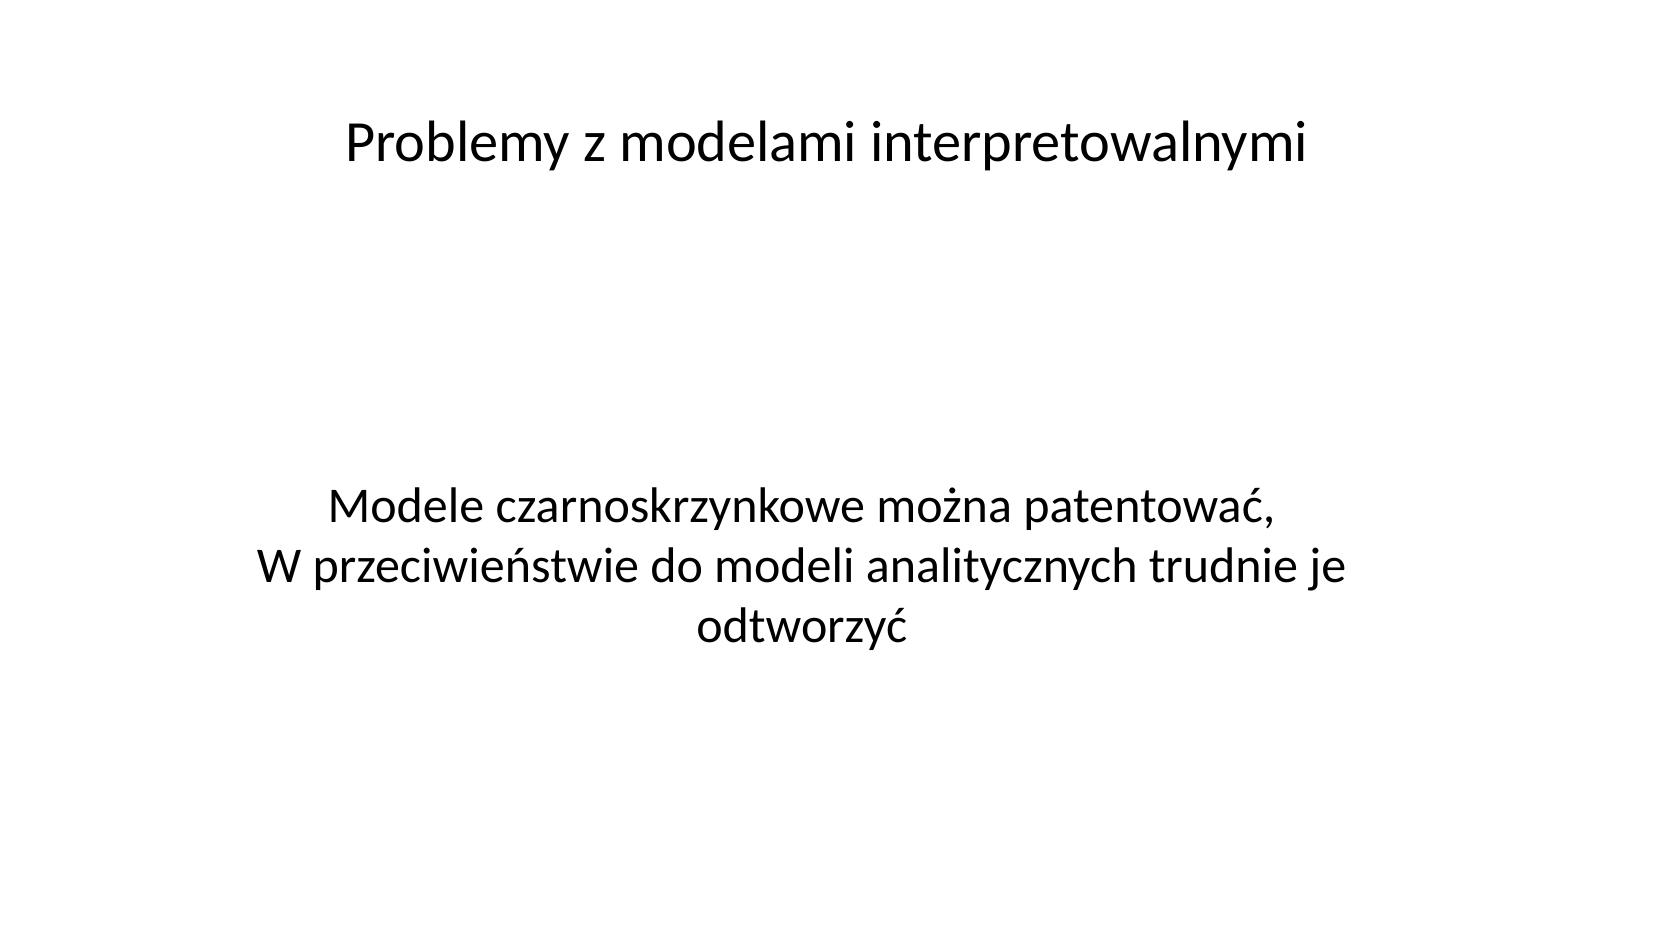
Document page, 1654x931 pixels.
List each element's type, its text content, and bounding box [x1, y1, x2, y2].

text_box Problemy z modelami interpretowalnymi [311, 95, 1343, 353]
text_box Modele czarnoskrzynkowe można patentować, W przeciwieństwie do modeli analitycznych trudnie je odtworzyć [113, 465, 1490, 661]
